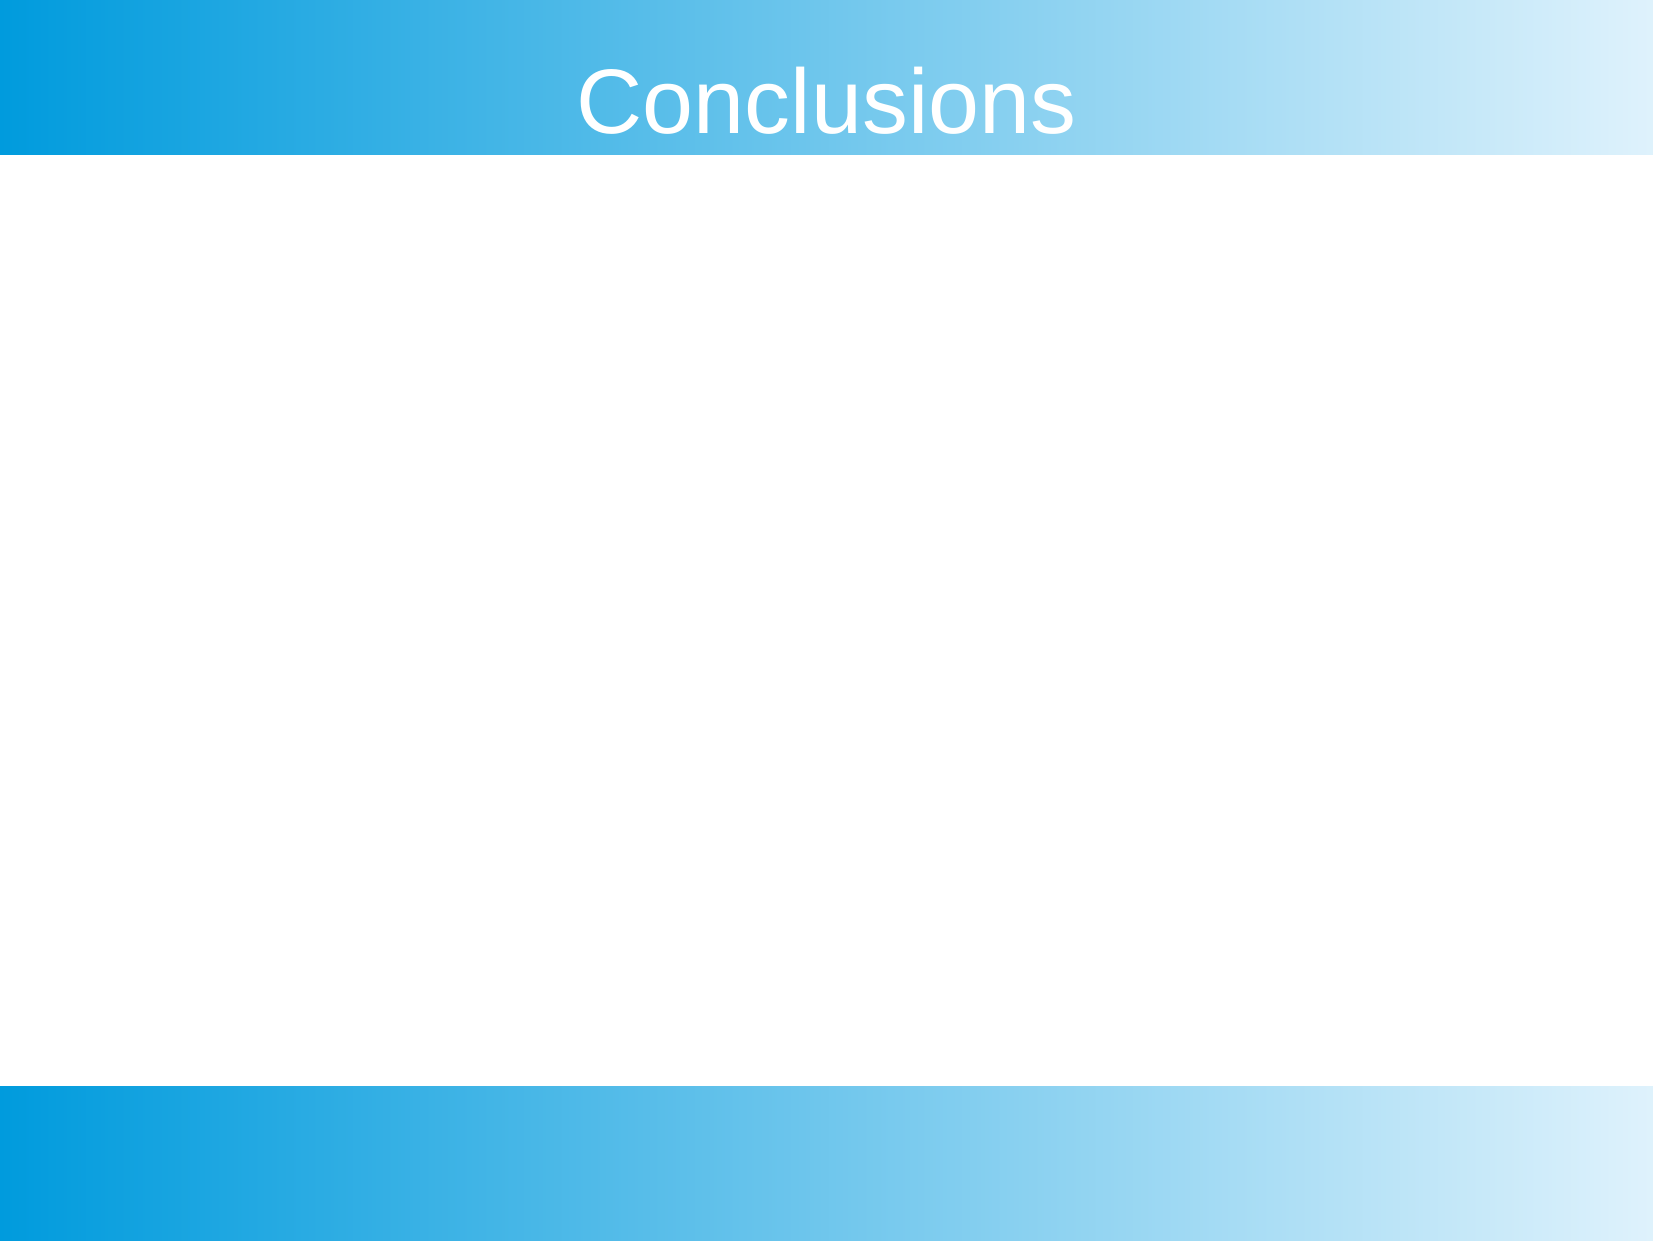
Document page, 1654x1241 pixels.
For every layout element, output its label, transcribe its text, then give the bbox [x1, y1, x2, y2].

title Conclusions [82, 49, 1571, 155]
